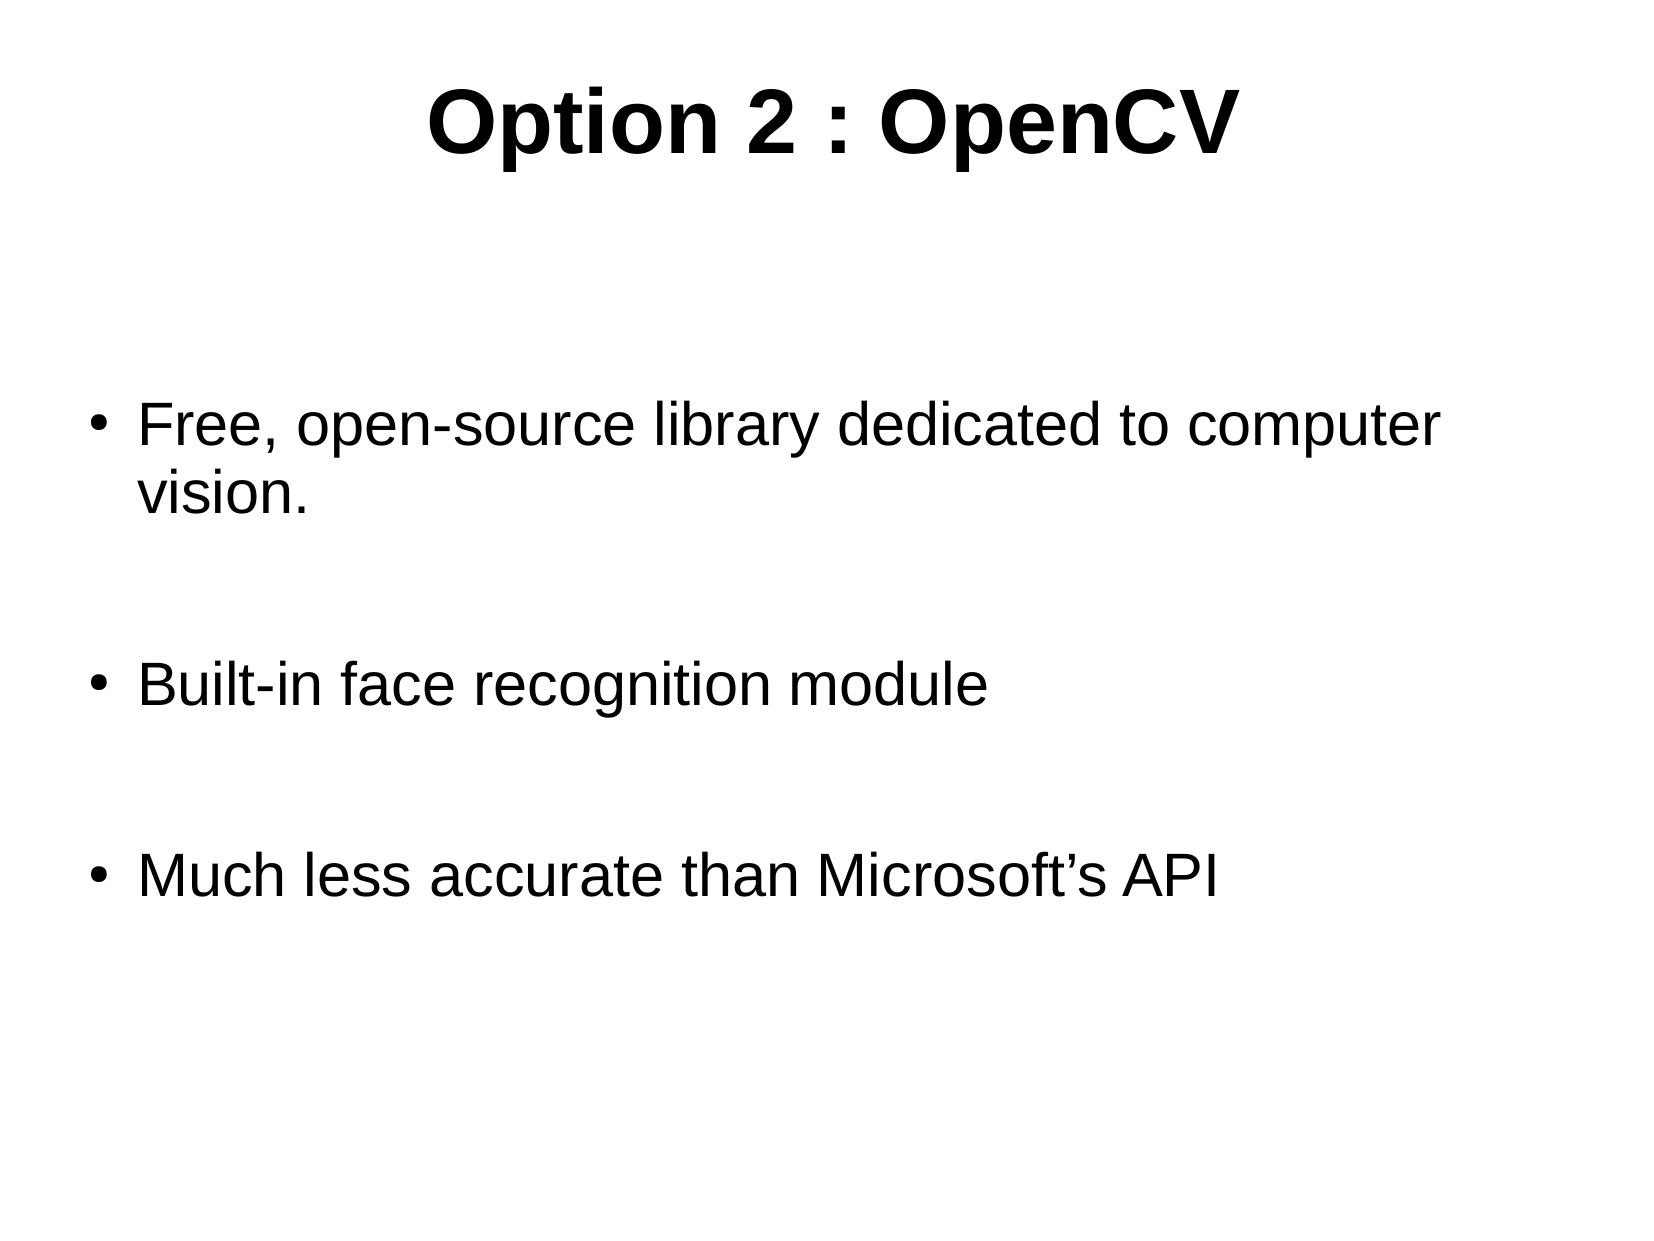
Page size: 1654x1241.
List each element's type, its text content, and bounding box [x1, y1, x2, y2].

list Free, open-source library dedicated to computer vision. Built-in face recognition module Much less accurate than Microsoft’s API [71, 390, 1561, 1110]
title Option 2 : OpenCV [90, 17, 1579, 226]
